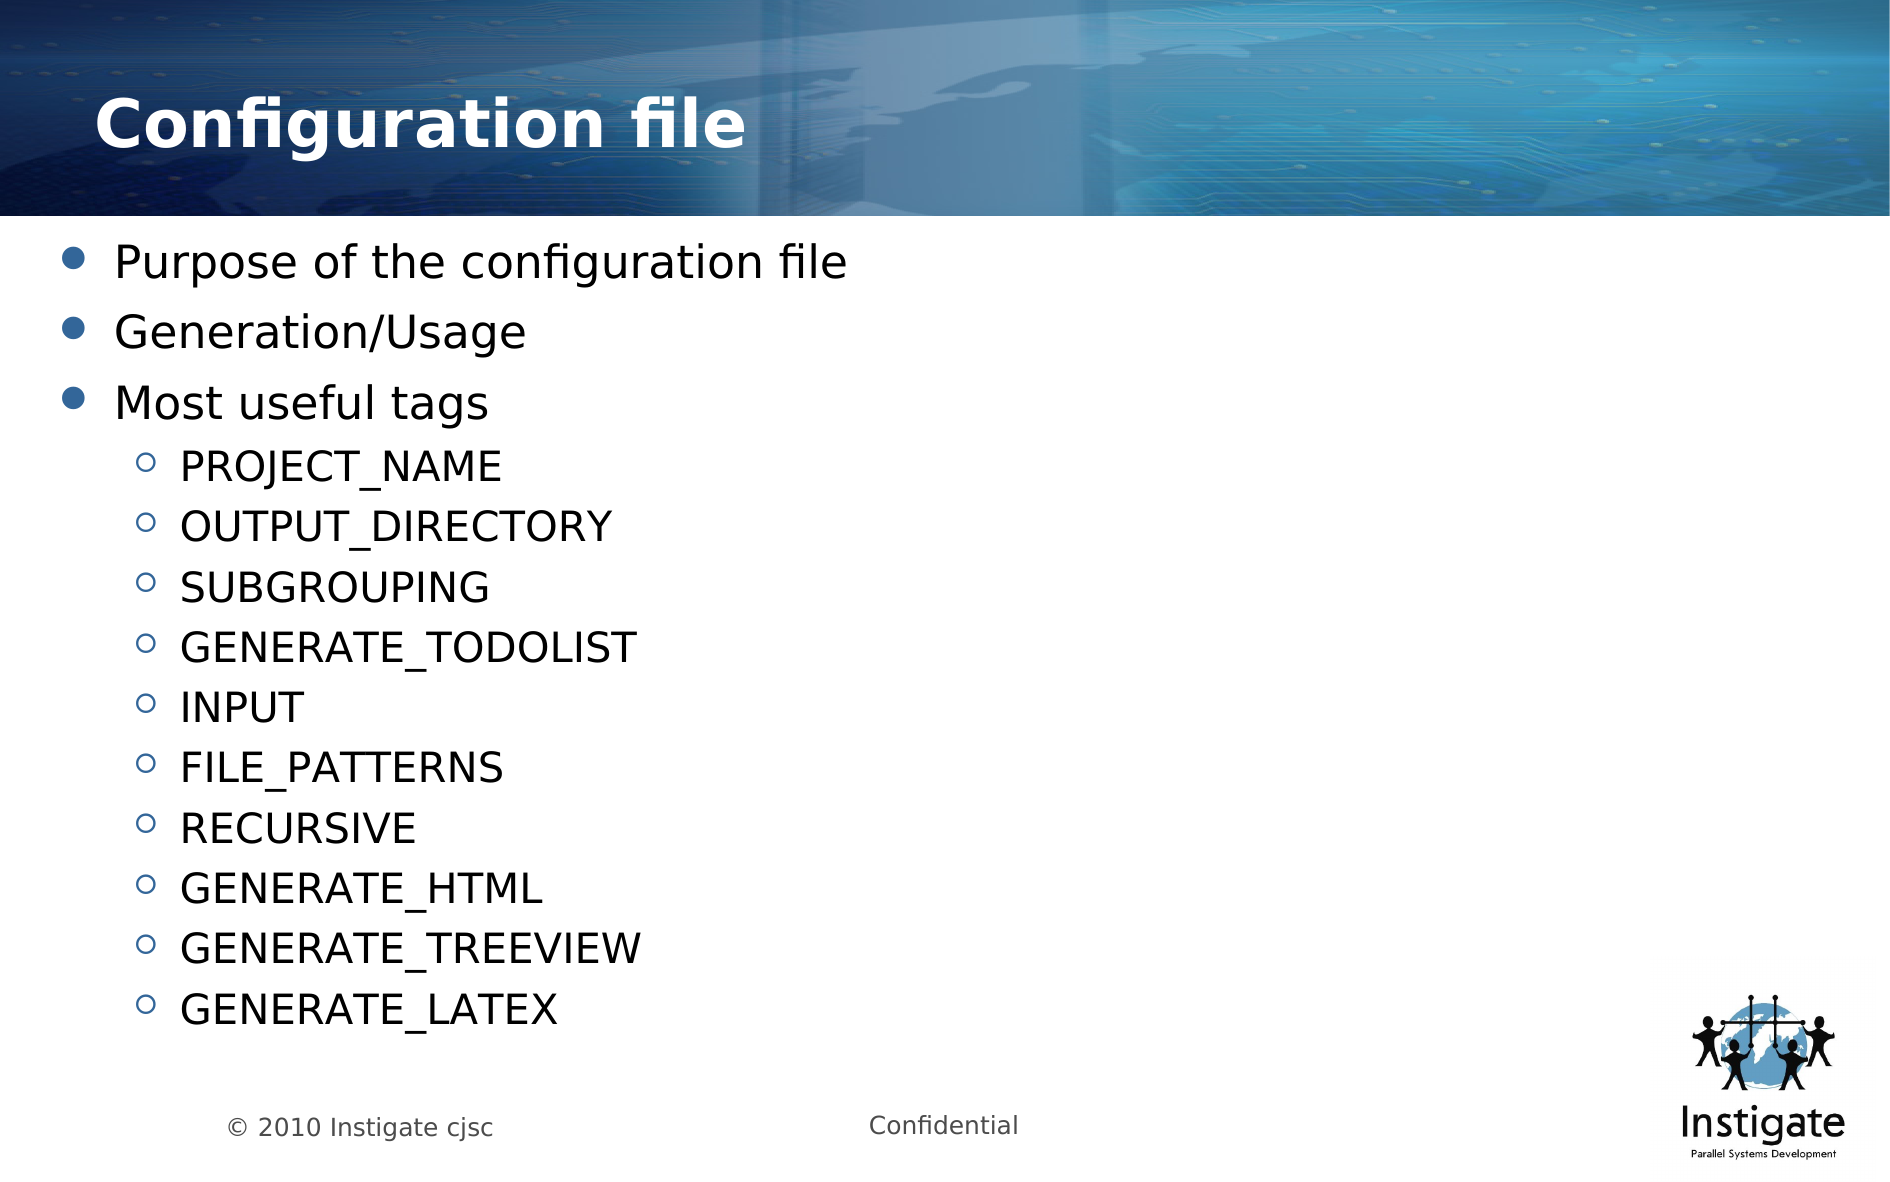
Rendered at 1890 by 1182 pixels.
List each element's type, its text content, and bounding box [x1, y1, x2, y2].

picture [1650, 956, 1876, 1182]
list Purpose of the configuration file Generation/Usage Most useful tags PROJECT_NAME OUTPUT_DIRECTORY SUBGROUPING GENERATE_TODOLIST INPUT FILE_PATTERNS RECURSIVE GENERATE_HTML GENERATE_TREEVIEW GENERATE_LATEX [59, 236, 1831, 1031]
title Configuration file [94, 54, 1793, 210]
picture [0, 0, 1890, 216]
